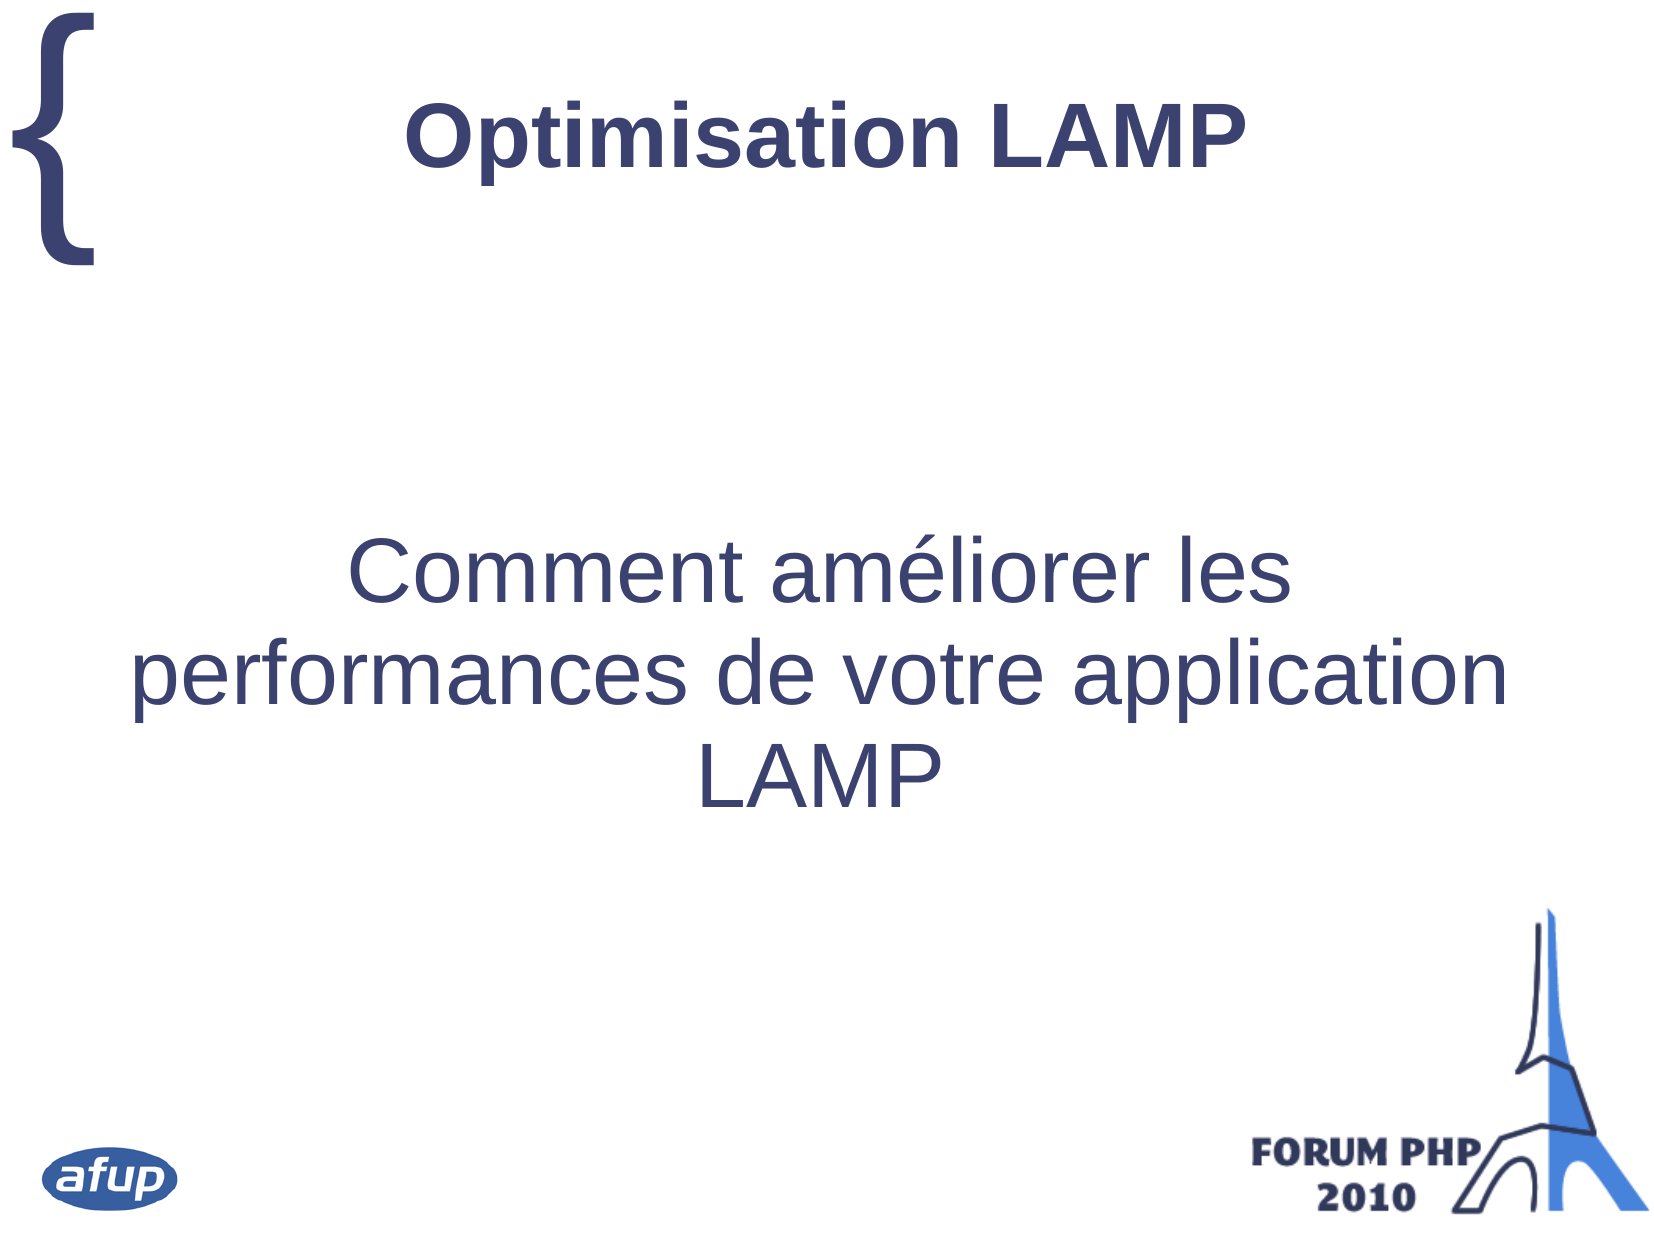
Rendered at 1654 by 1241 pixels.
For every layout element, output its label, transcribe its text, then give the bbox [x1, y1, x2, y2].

title Optimisation LAMP [82, 31, 1571, 239]
list Comment améliorer les performances de votre application LAMP [76, 519, 1565, 827]
picture [1240, 872, 1650, 1241]
picture [41, 1146, 178, 1211]
